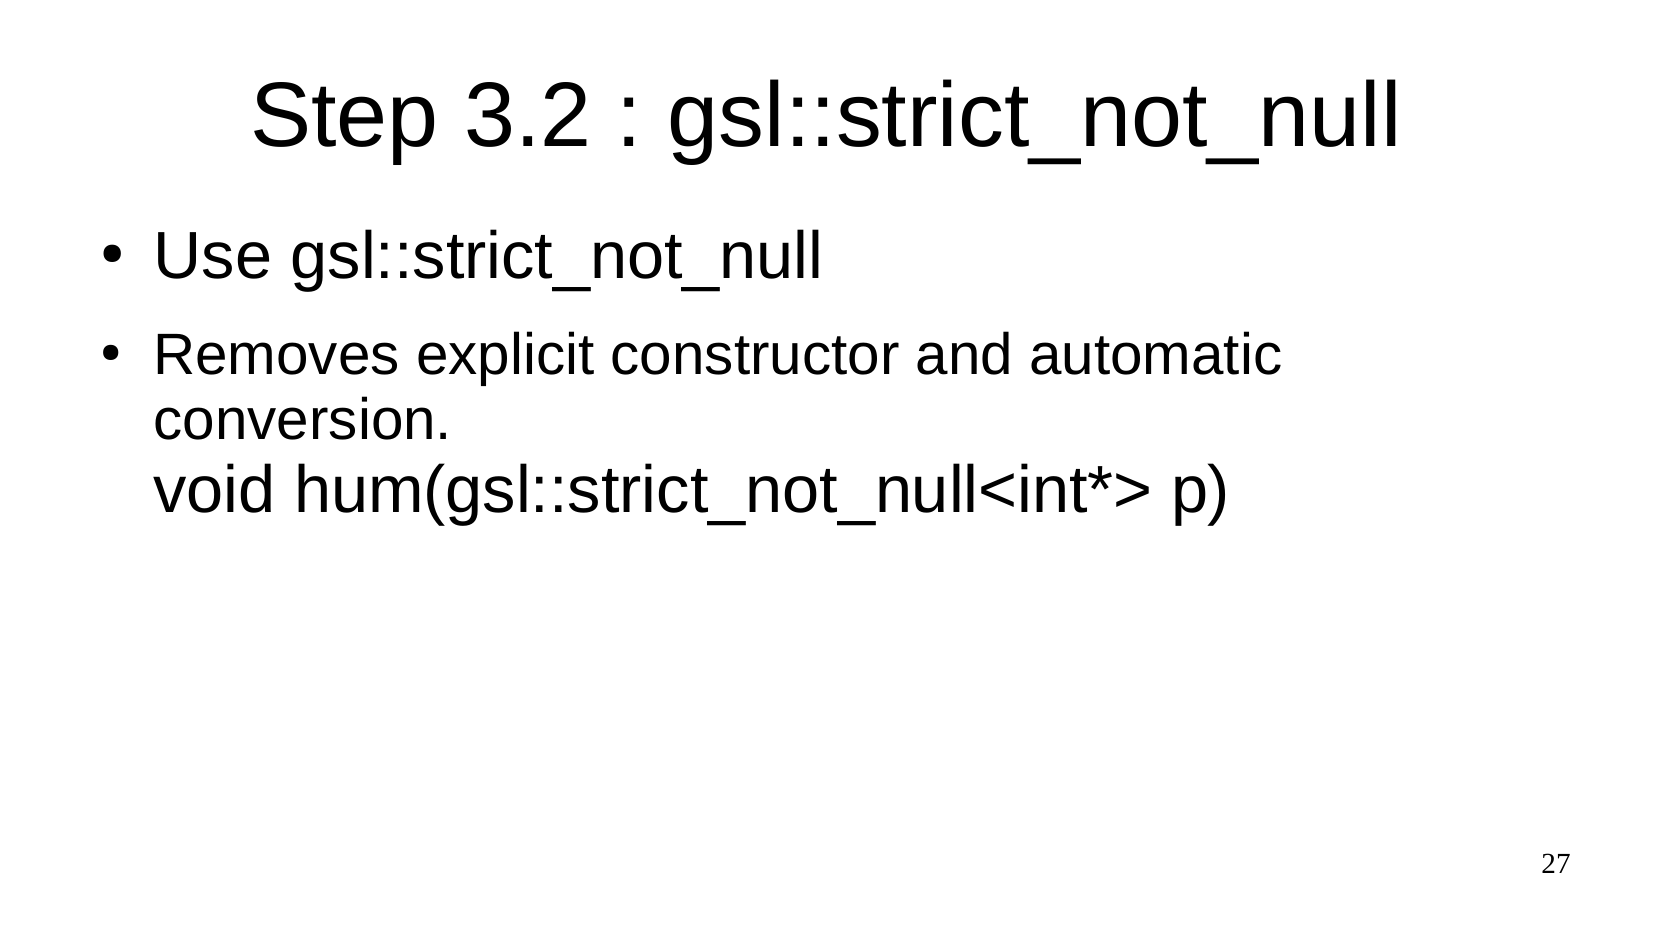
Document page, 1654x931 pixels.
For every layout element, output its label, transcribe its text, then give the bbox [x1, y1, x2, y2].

list Use gsl::strict_not_null Removes explicit constructor and automatic conversion. void hum(gsl::strict_not_null<int*> p) [82, 217, 1571, 758]
title Step 3.2 : gsl::strict_not_null [82, 37, 1571, 193]
